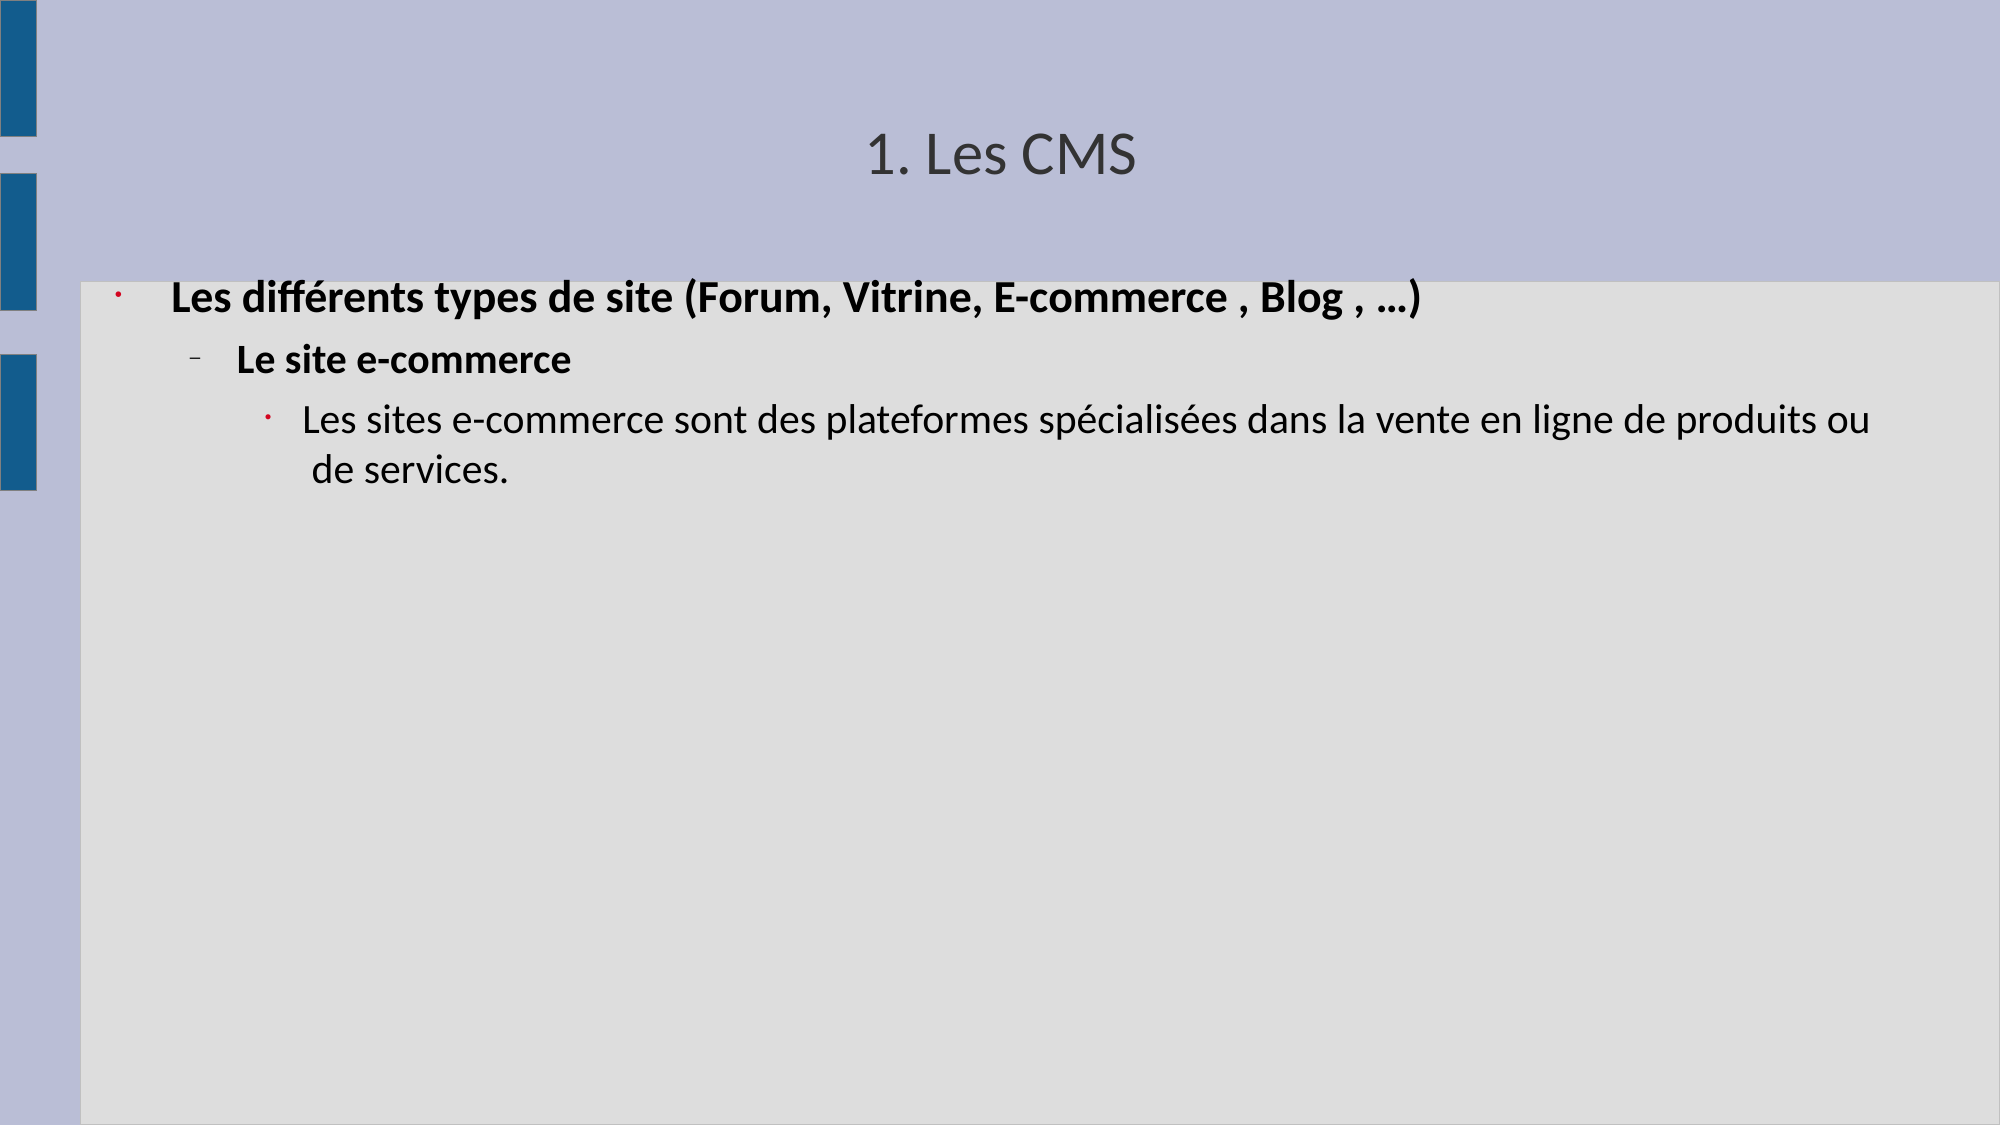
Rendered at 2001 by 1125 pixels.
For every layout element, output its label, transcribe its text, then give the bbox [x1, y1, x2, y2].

title 1. Les CMS [859, 109, 1141, 254]
text_box Les différents types de site (Forum, Vitrine, E-commerce , Blog , …) Le site e-commerce Les sites e-commerce sont des plateformes spécialisées dans la vente en ligne de produits ou de services. [112, 254, 1875, 493]
